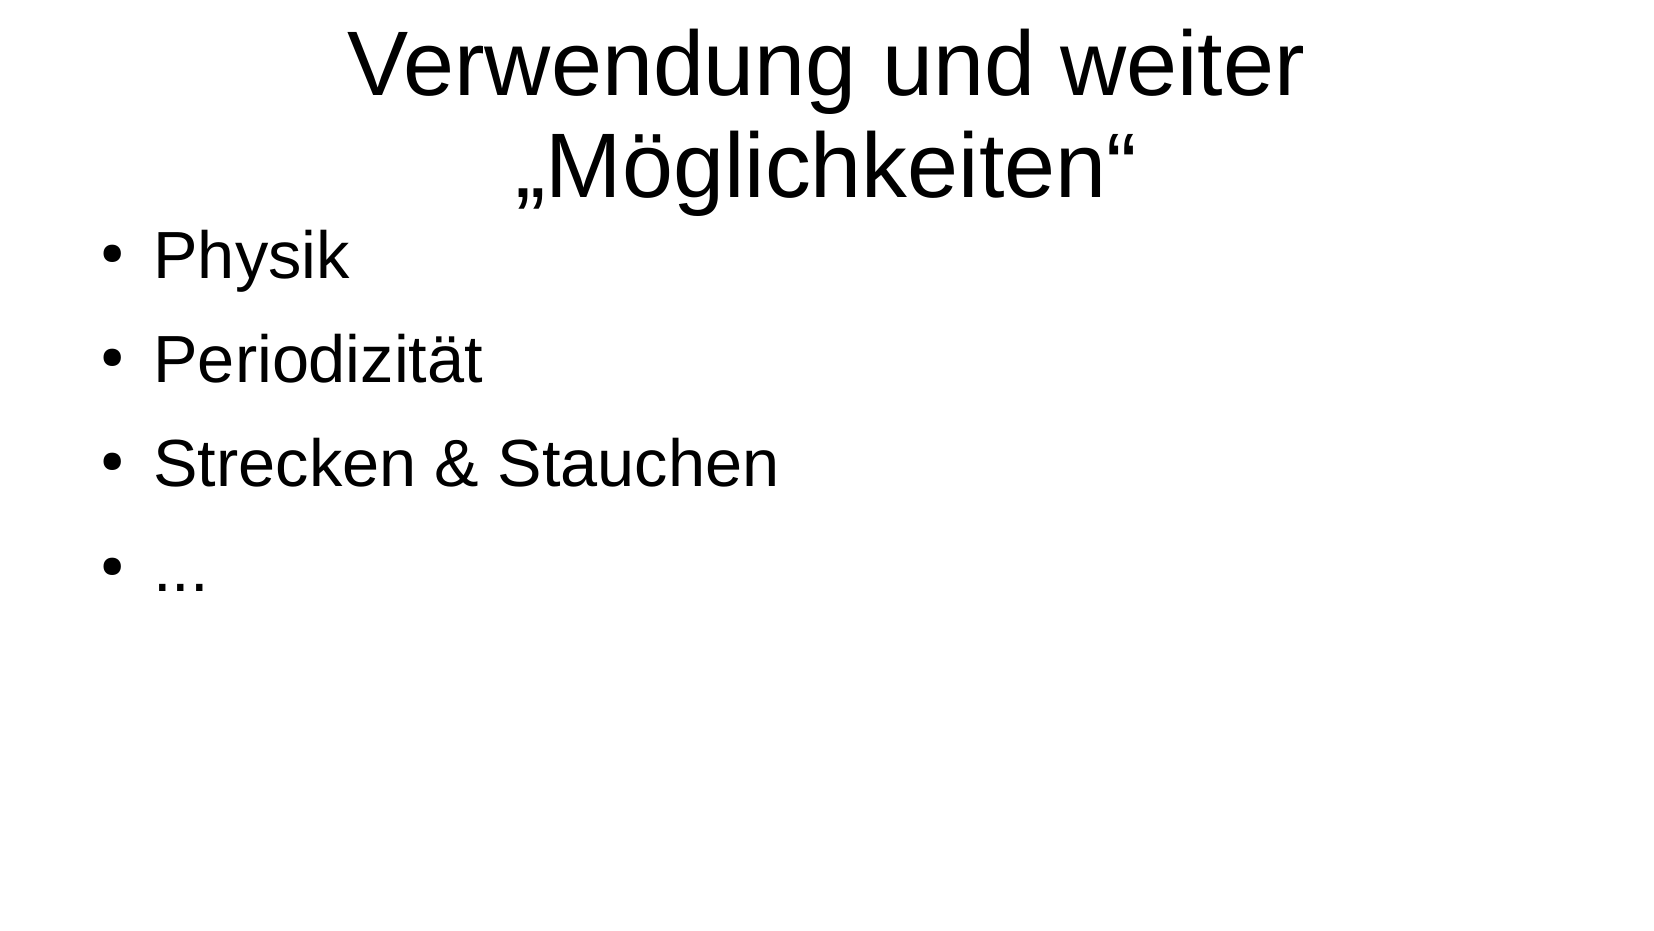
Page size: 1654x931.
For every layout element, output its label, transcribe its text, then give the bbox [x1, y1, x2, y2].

title Verwendung und weiter „Möglichkeiten“ [82, 12, 1571, 217]
list Physik Periodizität Strecken & Stauchen ... [82, 217, 1571, 758]
